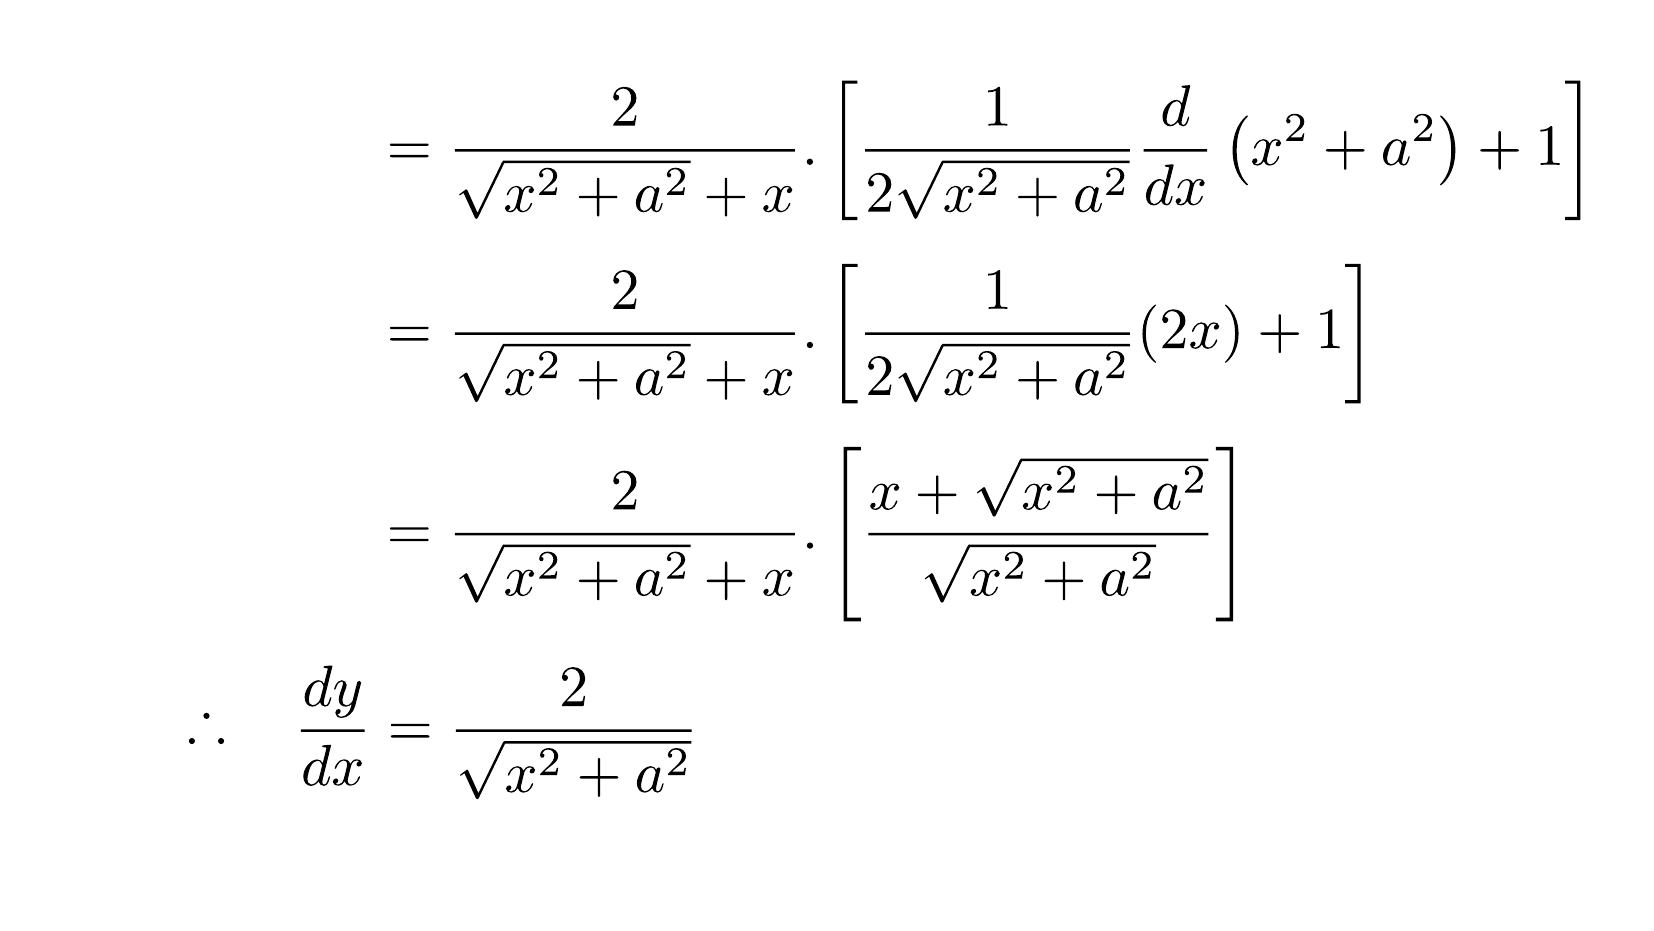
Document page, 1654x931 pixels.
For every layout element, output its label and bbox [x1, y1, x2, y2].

text_box [300, 665, 692, 800]
title [47, 37, 1607, 886]
text_box [389, 80, 1581, 221]
text_box [389, 263, 1361, 404]
text_box [389, 446, 1234, 622]
text_box [188, 712, 225, 745]
